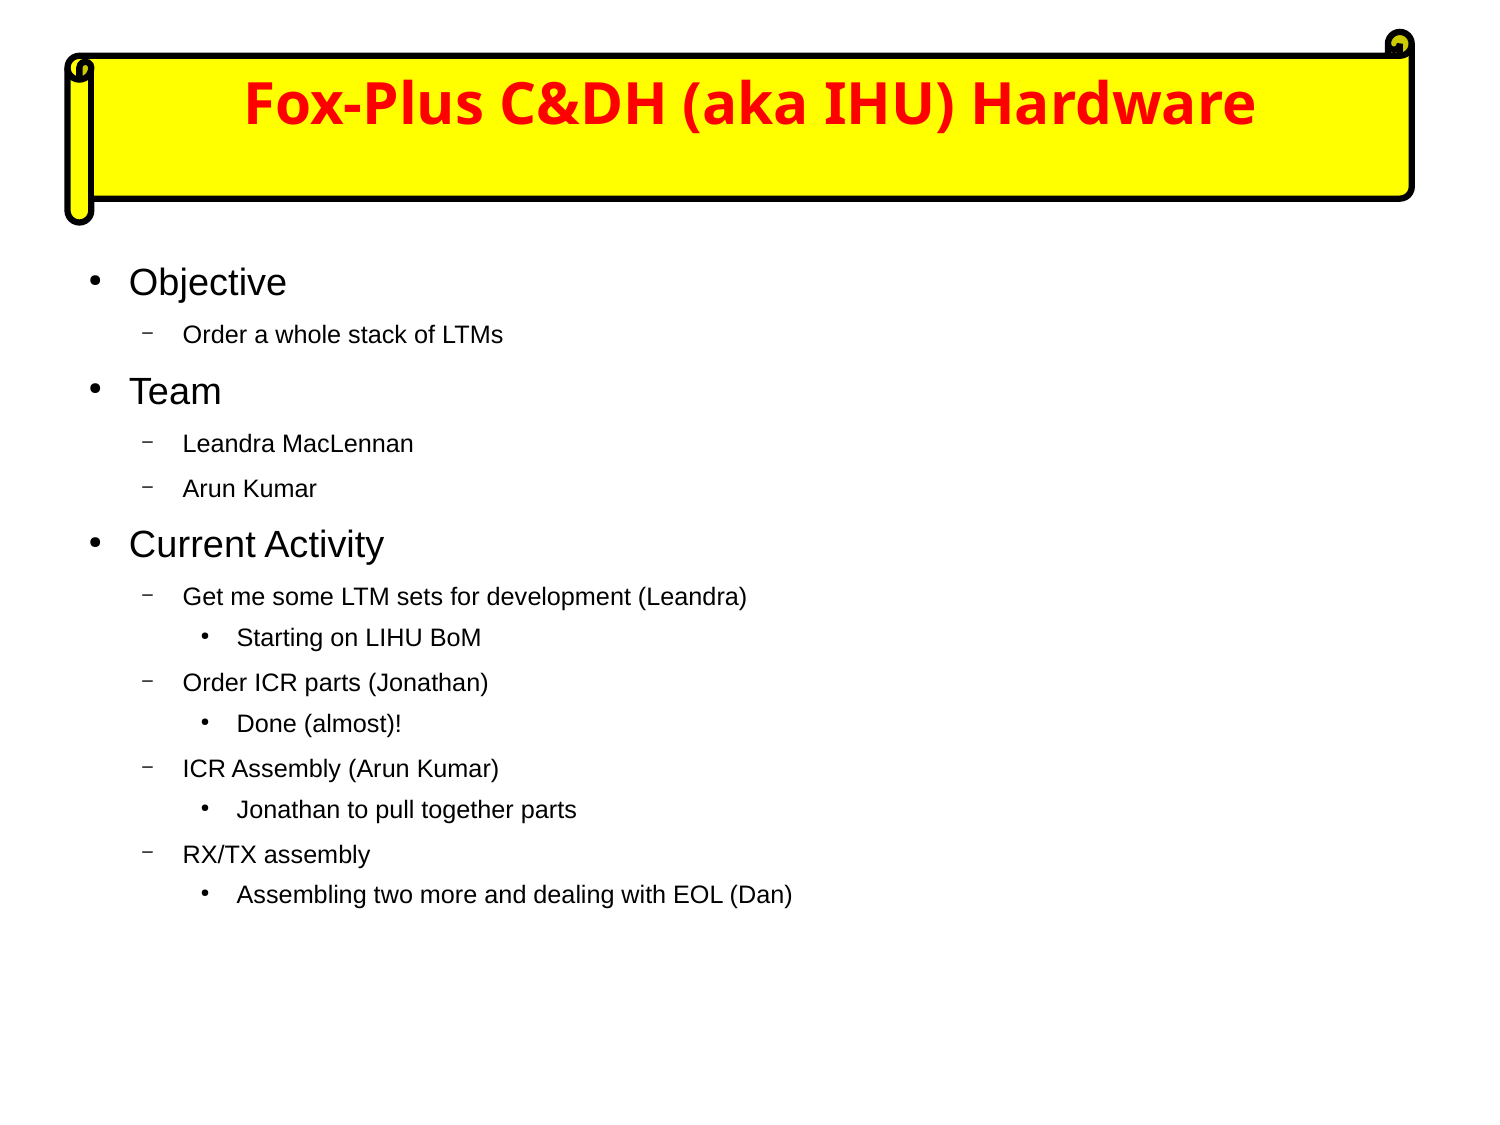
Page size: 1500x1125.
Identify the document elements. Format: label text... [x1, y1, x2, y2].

text_box Fox-Plus C&DH (aka IHU) Hardware [0, 58, 1500, 144]
text_box [72, 31, 1412, 58]
text_box [67, 144, 1412, 223]
list Objective Order a whole stack of LTMs Team Leandra MacLennan Arun Kumar Current Activity Get me some LTM sets for development (Leandra) Starting on LIHU BoM Order ICR parts (Jonathan) Done (almost)! ICR Assembly (Arun Kumar) Jonathan to pull together parts RX/TX assembly Assembling two more and dealing with EOL (Dan) [75, 263, 1426, 916]
